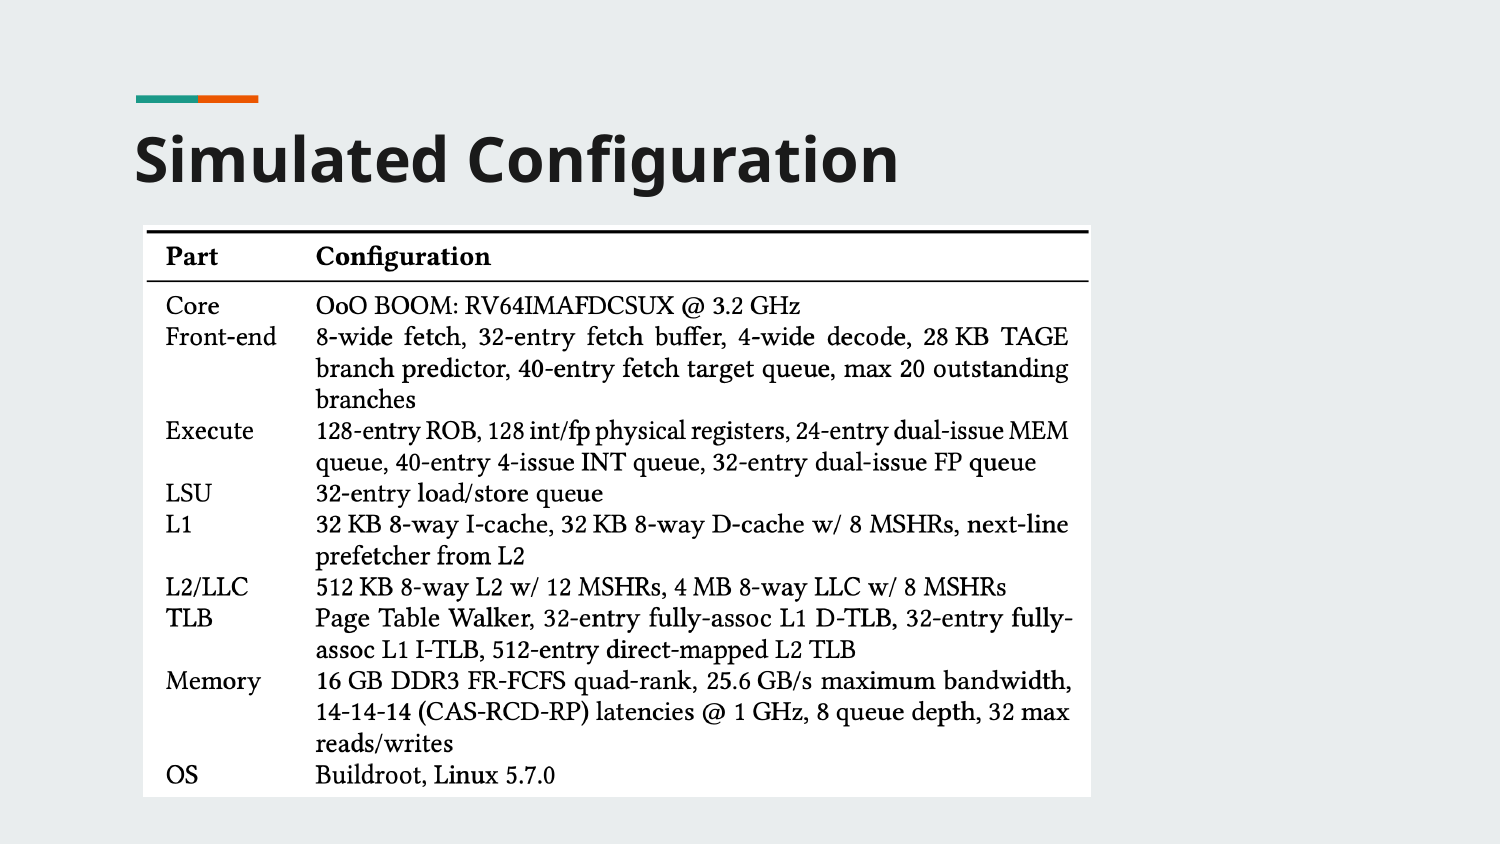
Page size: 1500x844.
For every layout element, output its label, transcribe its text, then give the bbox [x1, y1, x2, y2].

picture [143, 225, 1091, 797]
text_box Simulated Configuration [119, 104, 1381, 246]
